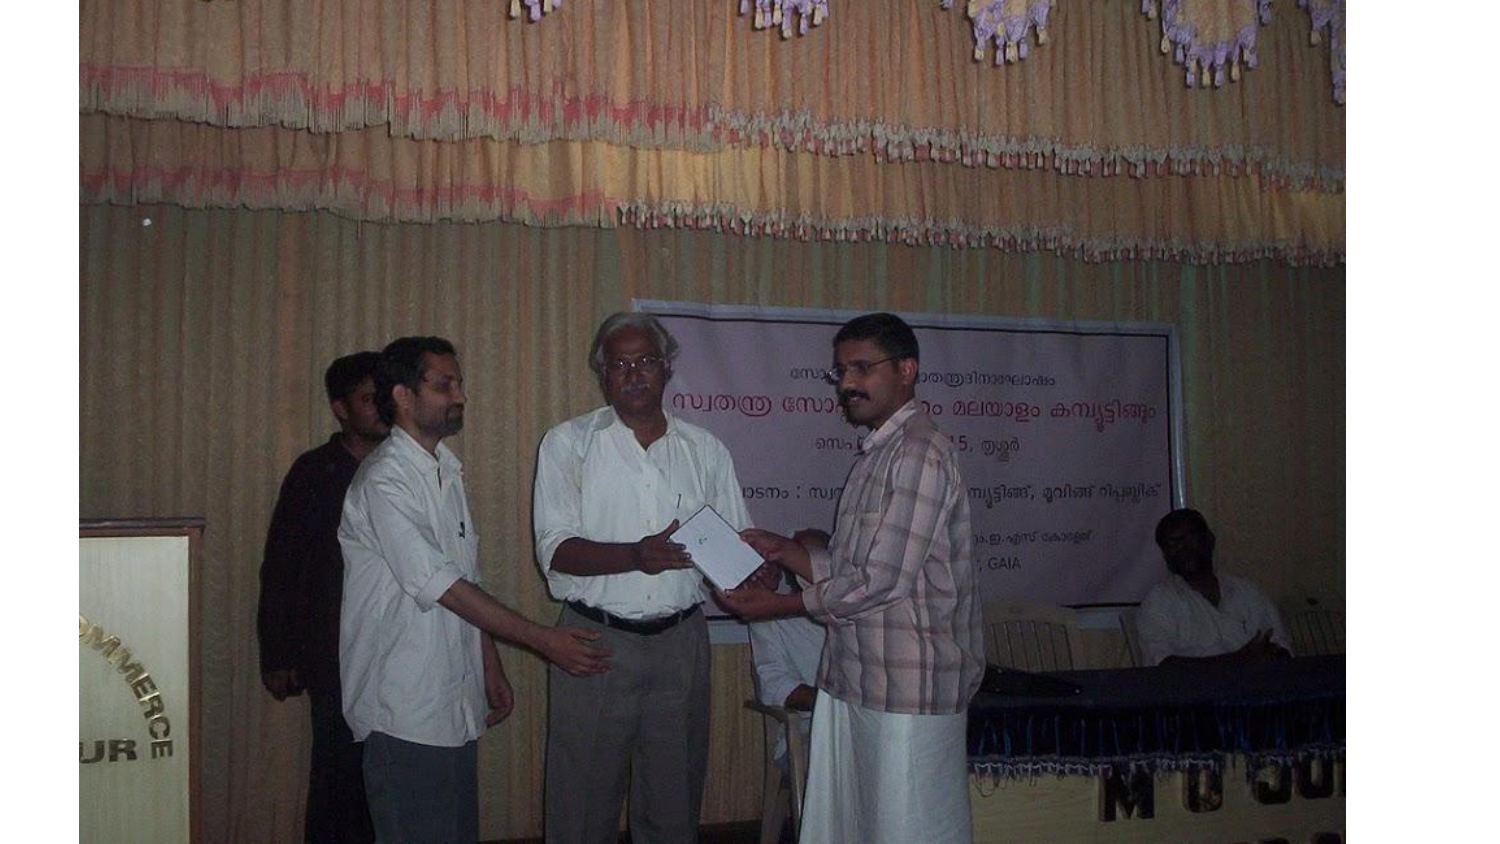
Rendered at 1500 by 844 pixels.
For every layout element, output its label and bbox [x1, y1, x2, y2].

picture [79, 0, 1346, 844]
